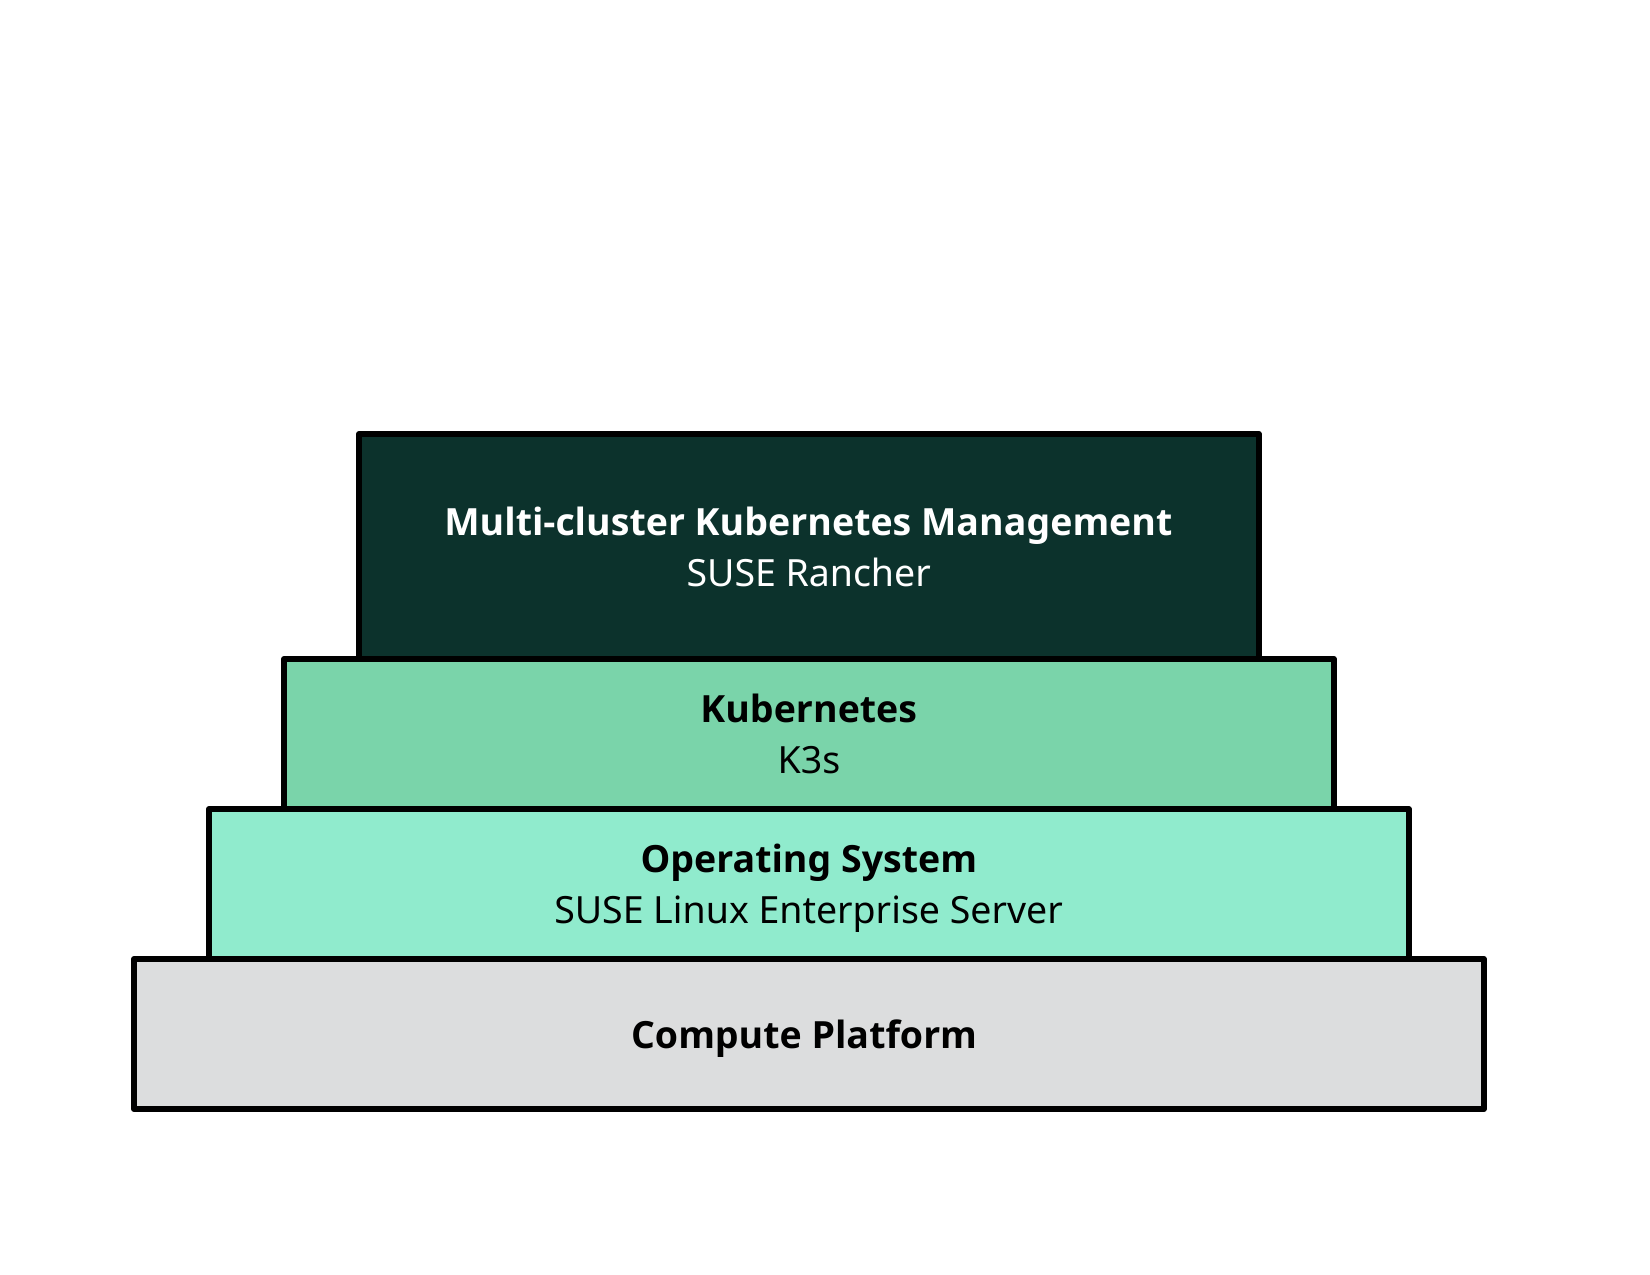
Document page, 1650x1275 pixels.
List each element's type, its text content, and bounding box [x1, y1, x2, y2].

text_box Kubernetes K3s [283, 658, 1334, 809]
text_box Multi-cluster Kubernetes Management SUSE Rancher [358, 433, 1259, 659]
text_box Compute Platform [133, 958, 1484, 1109]
text_box Operating System SUSE Linux Enterprise Server [208, 809, 1409, 960]
